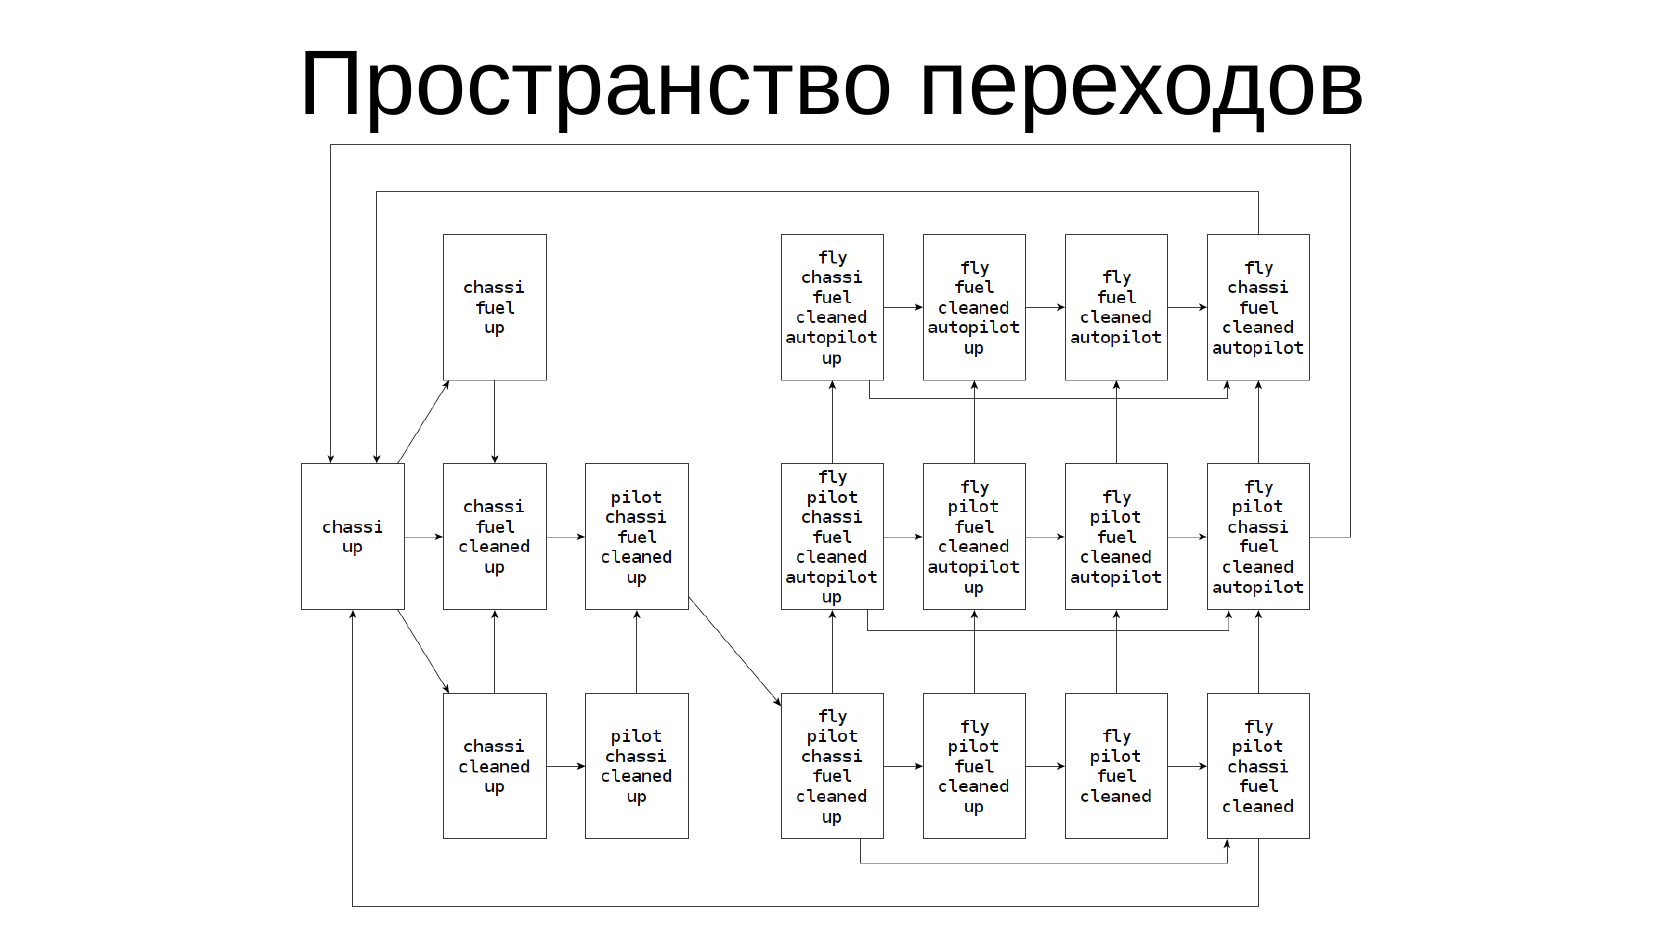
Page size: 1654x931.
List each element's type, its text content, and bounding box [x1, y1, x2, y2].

title Пространство переходов [88, 18, 1577, 148]
picture [290, 133, 1359, 916]
